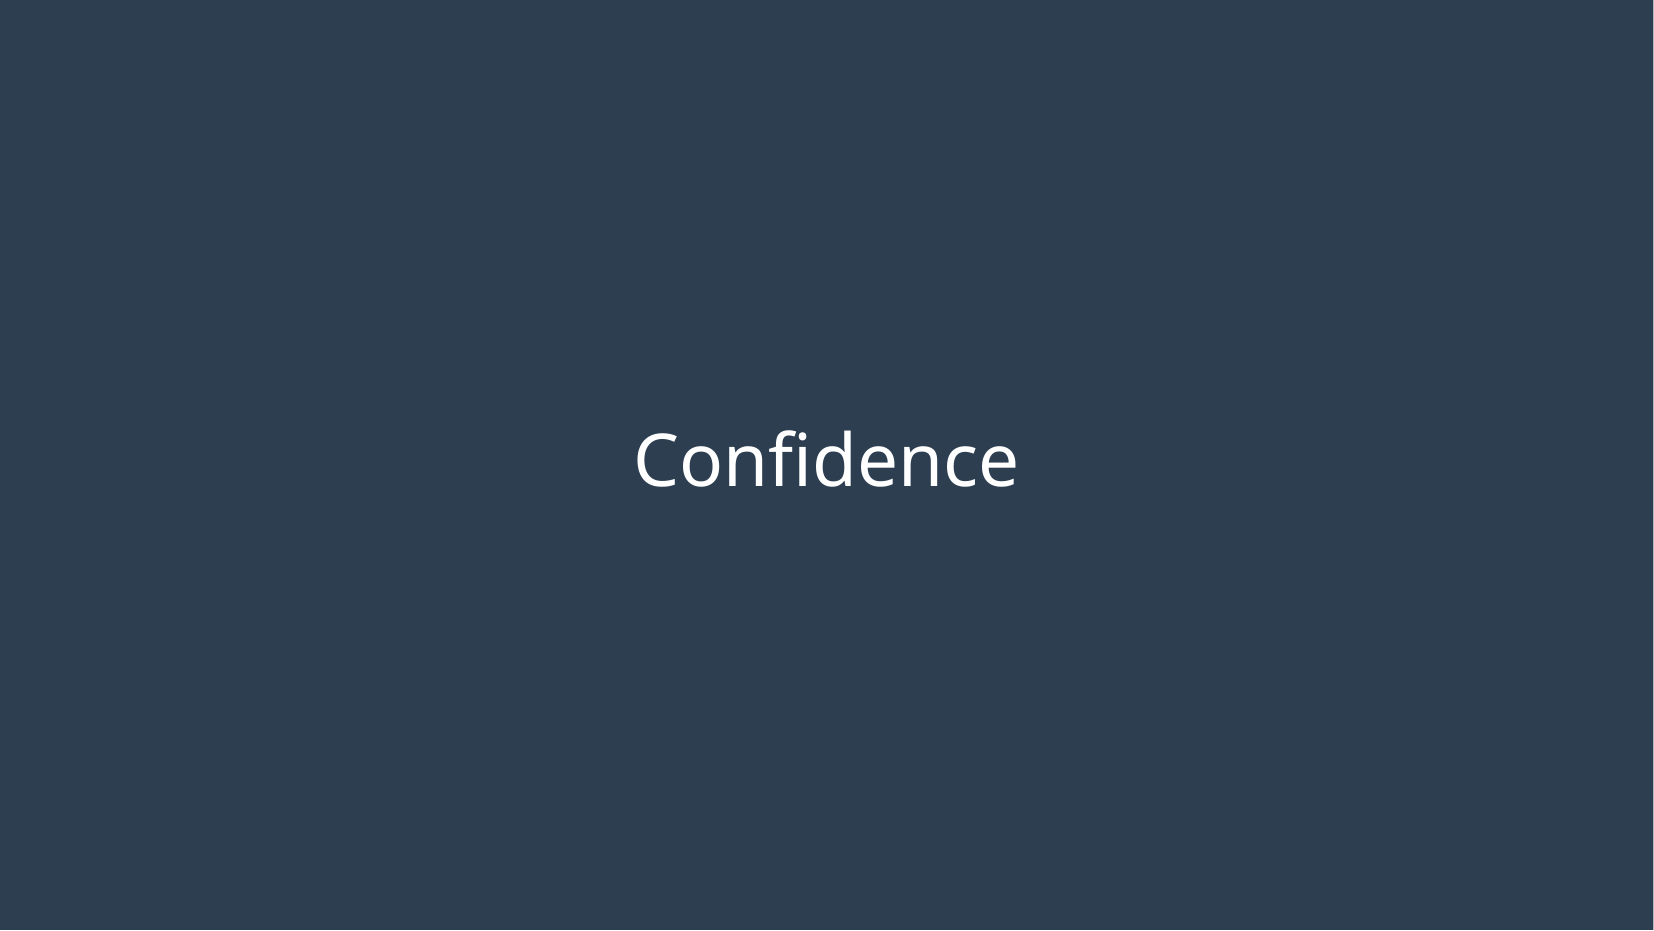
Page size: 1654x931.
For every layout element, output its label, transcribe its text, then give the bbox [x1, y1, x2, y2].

subtitle Confidence [29, 0, 1625, 916]
